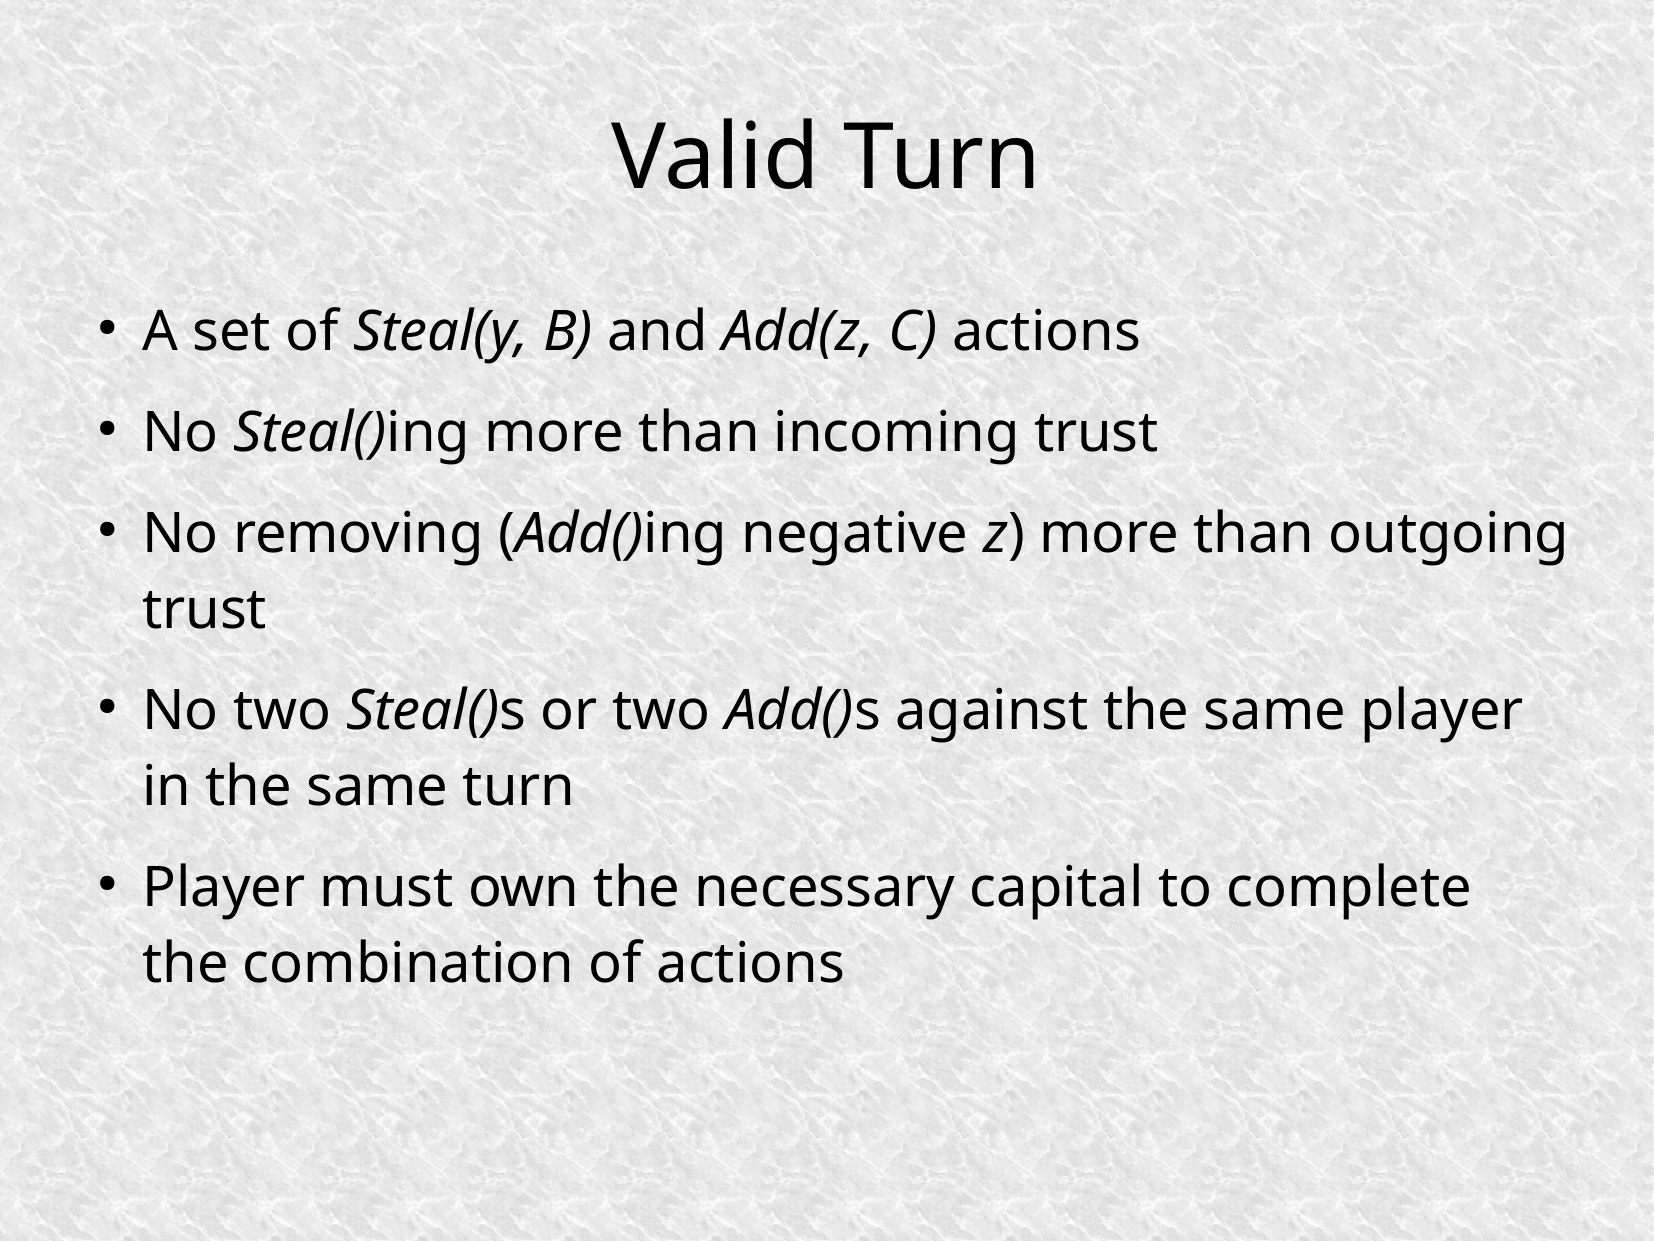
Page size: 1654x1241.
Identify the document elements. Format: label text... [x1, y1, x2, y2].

picture [0, 0, 1654, 1241]
title Valid Turn [82, 49, 1571, 257]
list A set of Steal(y, B) and Add(z, C) actions No Steal()ing more than incoming trust No removing (Add()ing negative z) more than outgoing trust No two Steal()s or two Add()s against the same player in the same turn Player must own the necessary capital to complete the combination of actions [82, 290, 1571, 1010]
